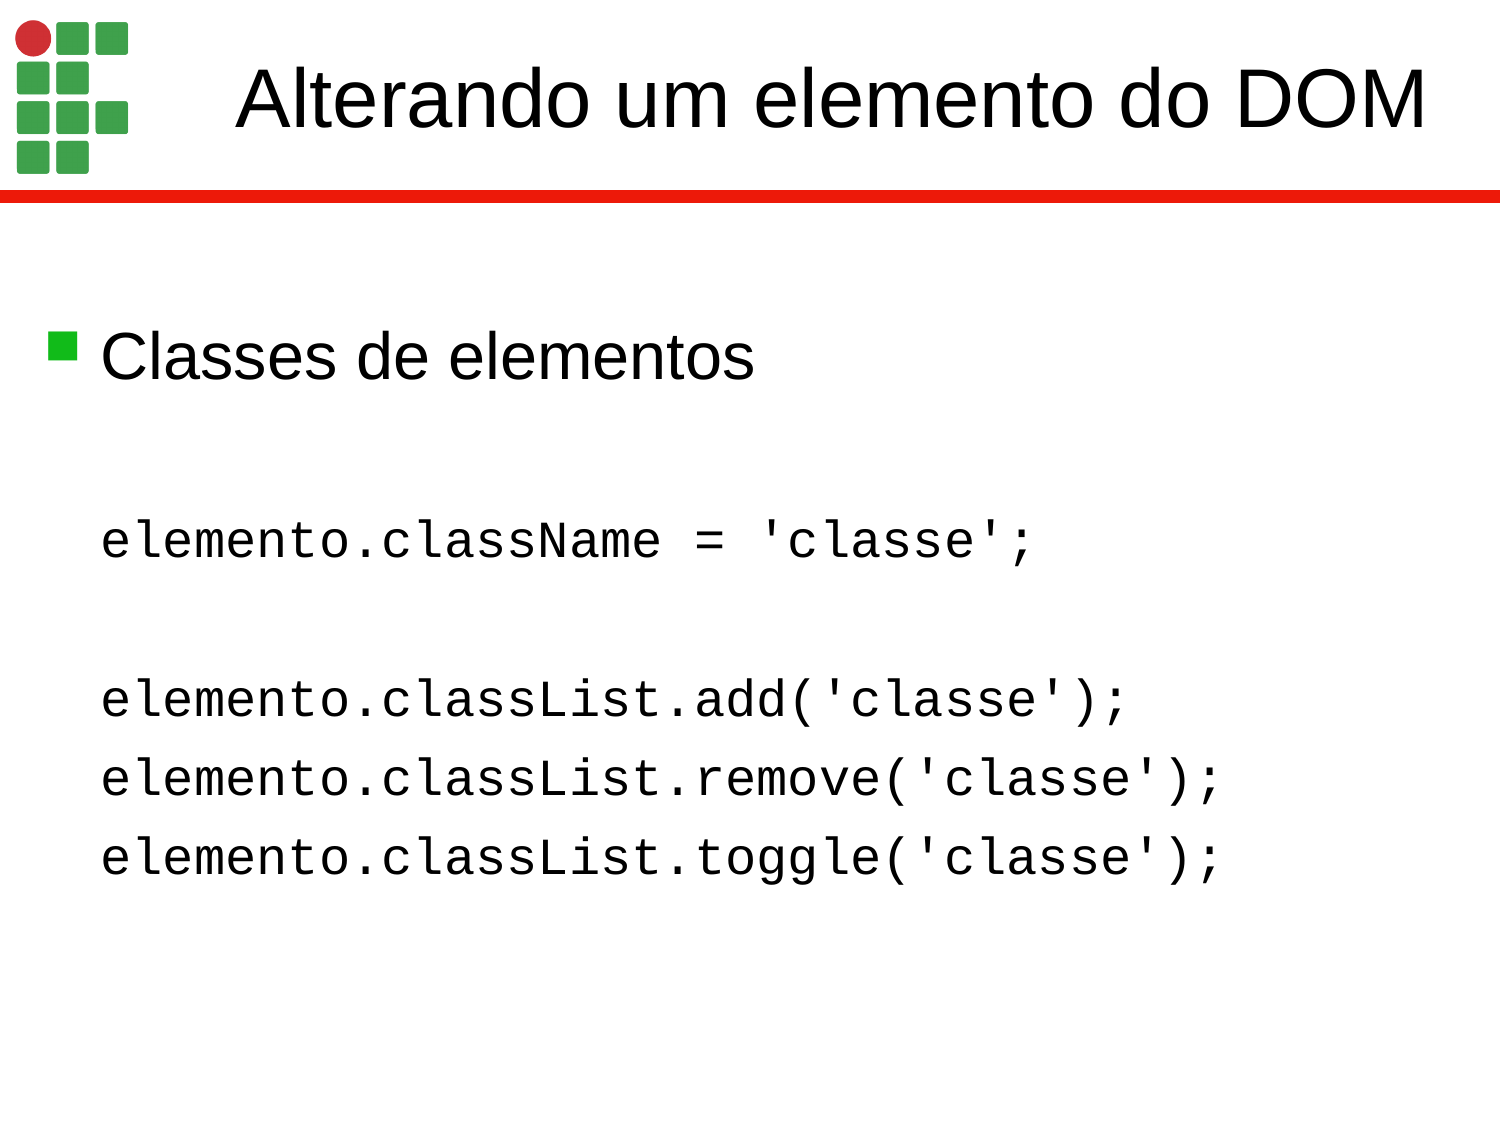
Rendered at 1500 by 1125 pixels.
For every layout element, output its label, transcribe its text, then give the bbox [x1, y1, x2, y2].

picture [14, 16, 130, 178]
list Classes de elementos elemento.className = 'classe'; elemento.classList.add('classe'); elemento.classList.remove('classe'); elemento.classList.toggle('classe'); [29, 207, 1471, 1087]
title Alterando um elemento do DOM [165, 0, 1500, 202]
